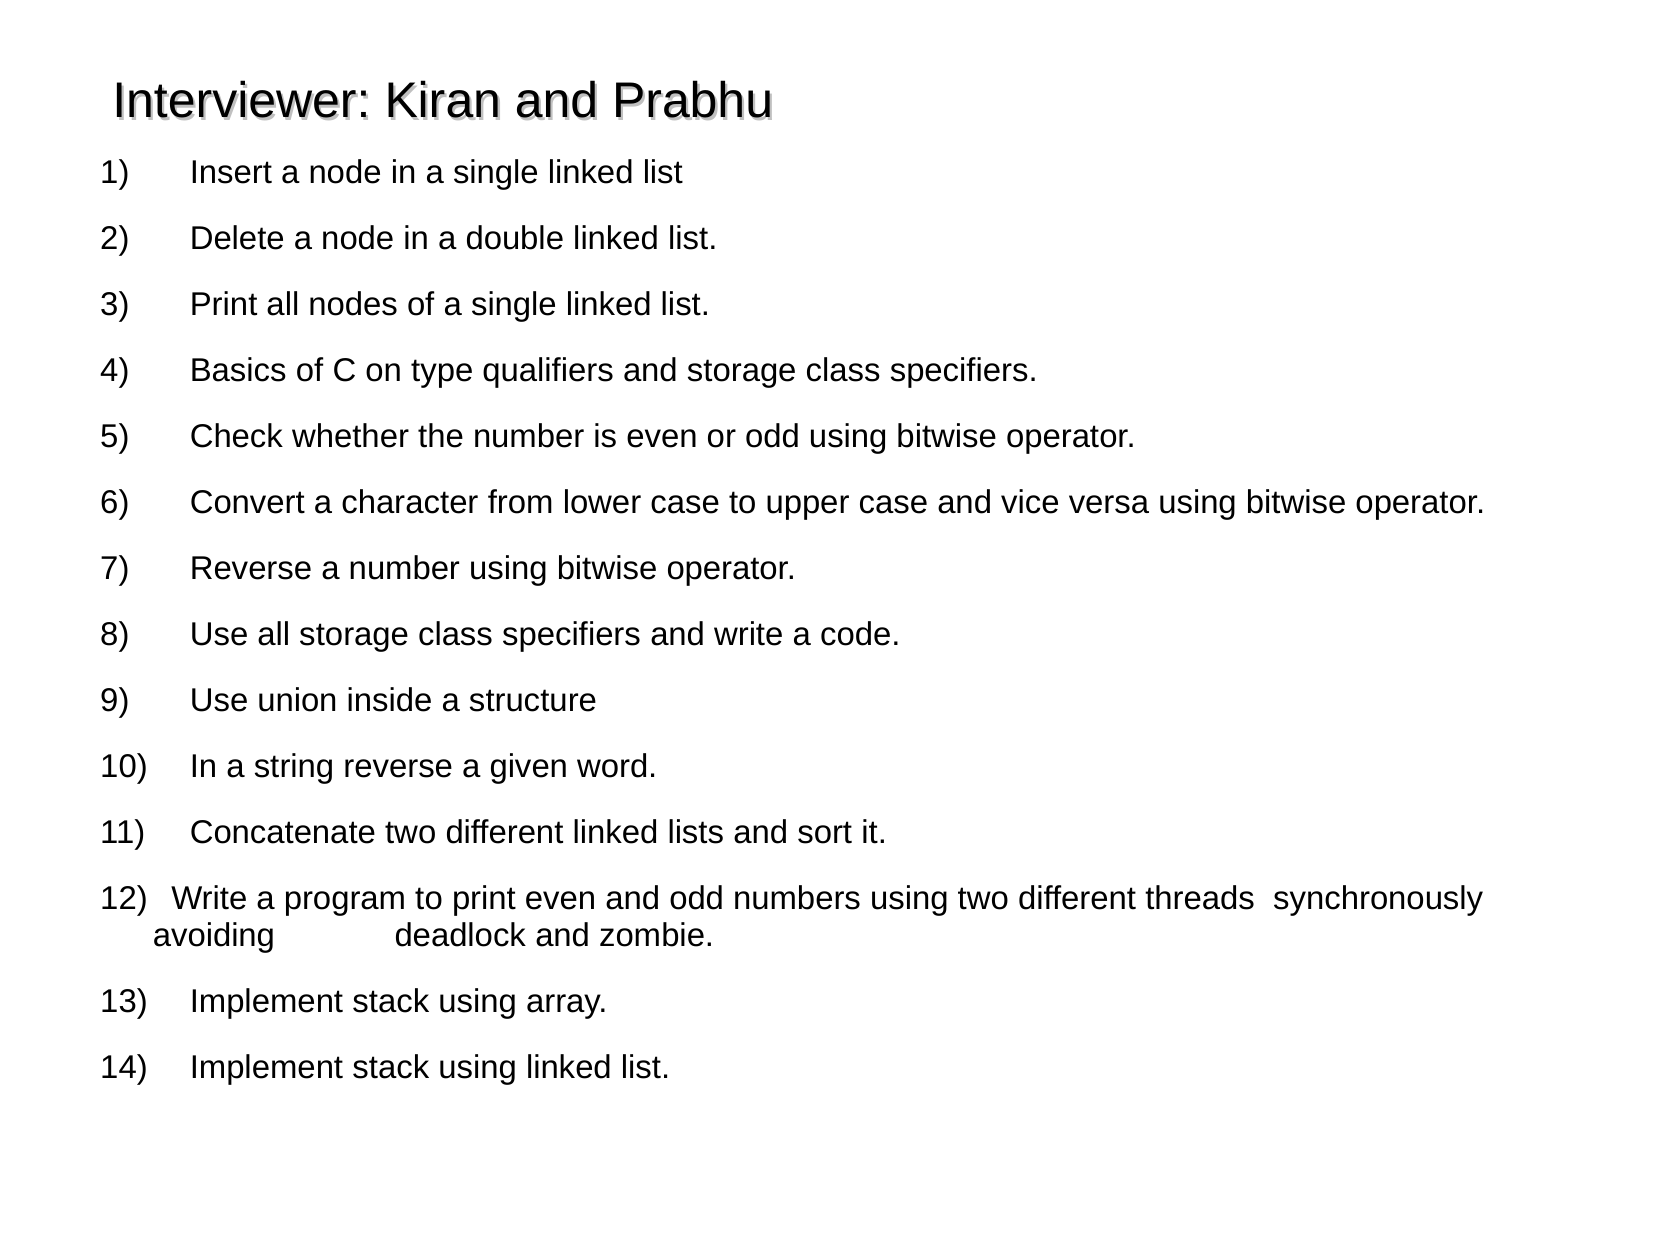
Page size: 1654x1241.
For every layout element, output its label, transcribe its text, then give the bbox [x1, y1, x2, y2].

list Insert a node in a single linked list Delete a node in a double linked list. Print all nodes of a single linked list. Basics of C on type qualifiers and storage class specifiers. Check whether the number is even or odd using bitwise operator. Convert a character from lower case to upper case and vice versa using bitwise operator. Reverse a number using bitwise operator. Use all storage class specifiers and write a code. Use union inside a structure In a string reverse a given word. Concatenate two different linked lists and sort it. Write a program to print even and odd numbers using two different threads synchronously avoiding deadlock and zombie. Implement stack using array. Implement stack using linked list. [82, 153, 1571, 1087]
title Interviewer: Kiran and Prabhu [47, 47, 839, 154]
